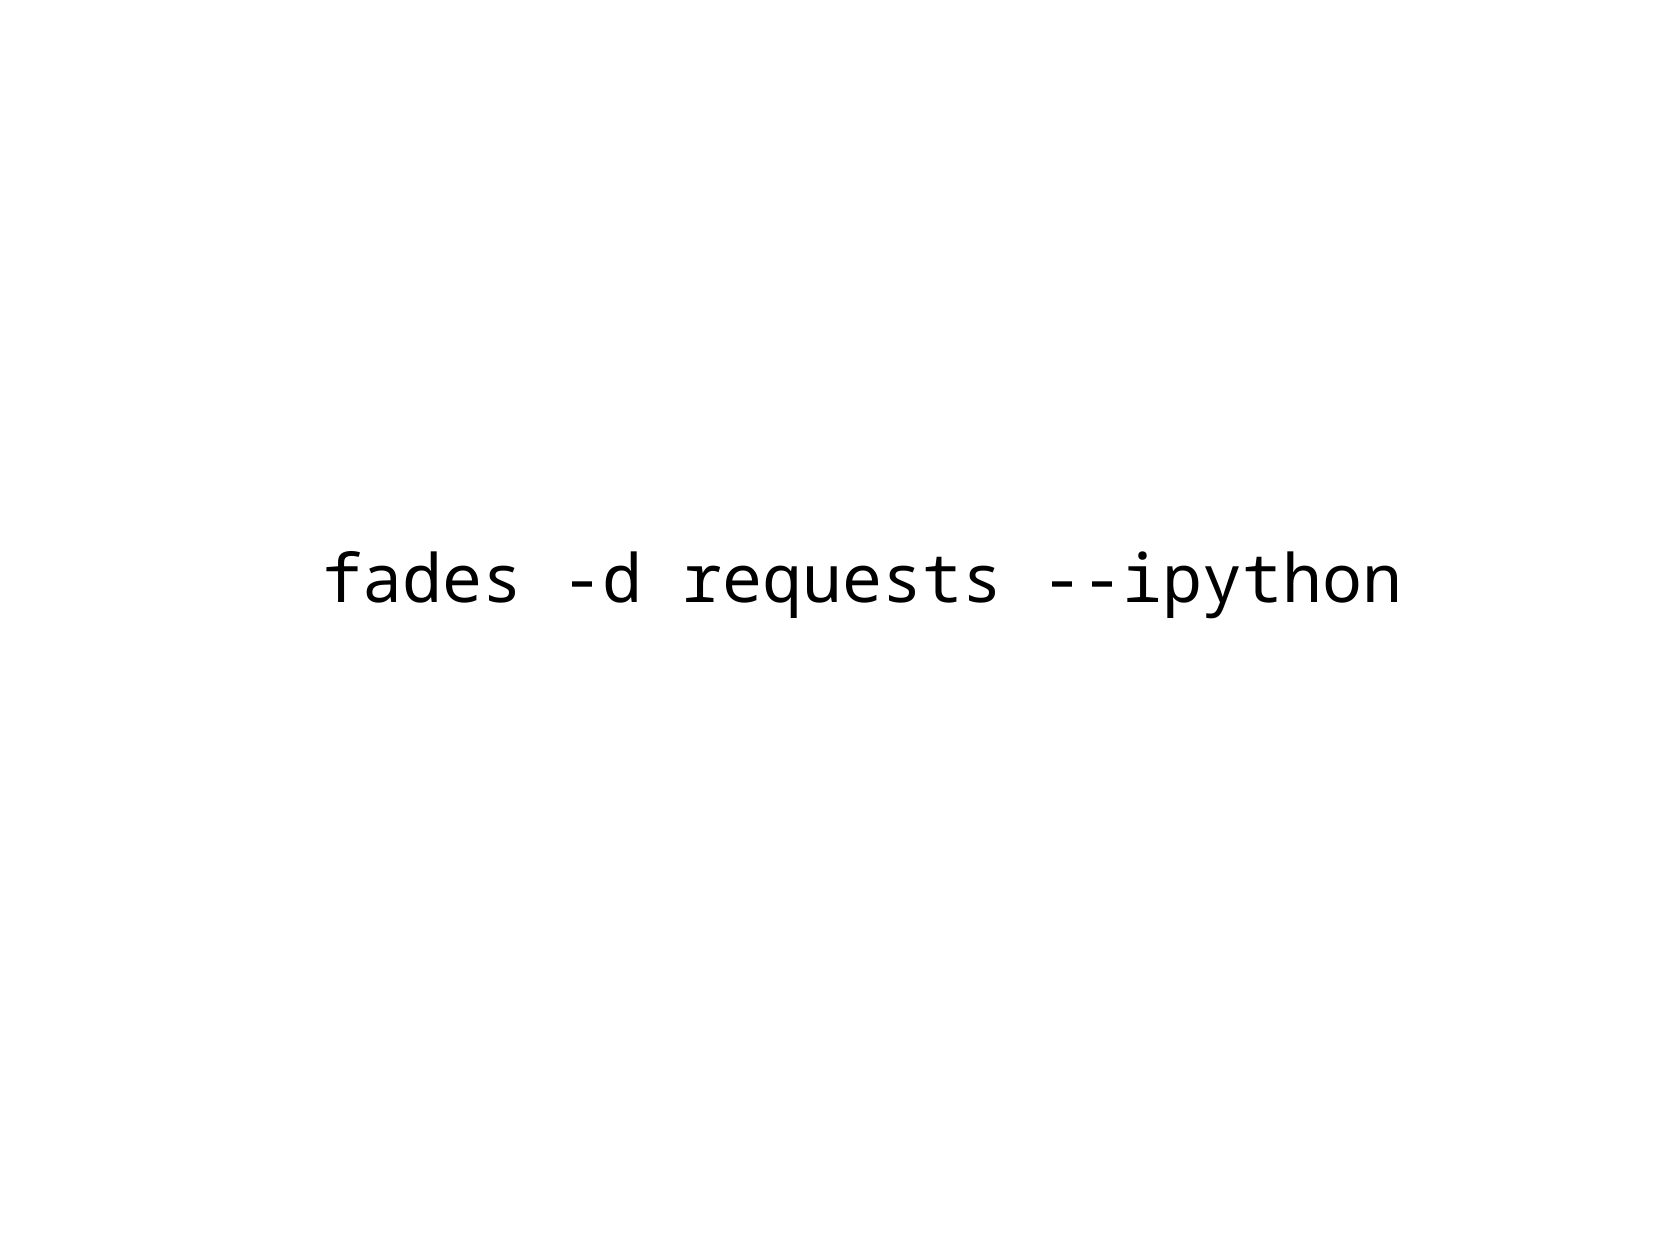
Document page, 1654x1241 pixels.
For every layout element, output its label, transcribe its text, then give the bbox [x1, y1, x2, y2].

list fades -d requests --ipython [82, 290, 1571, 1010]
